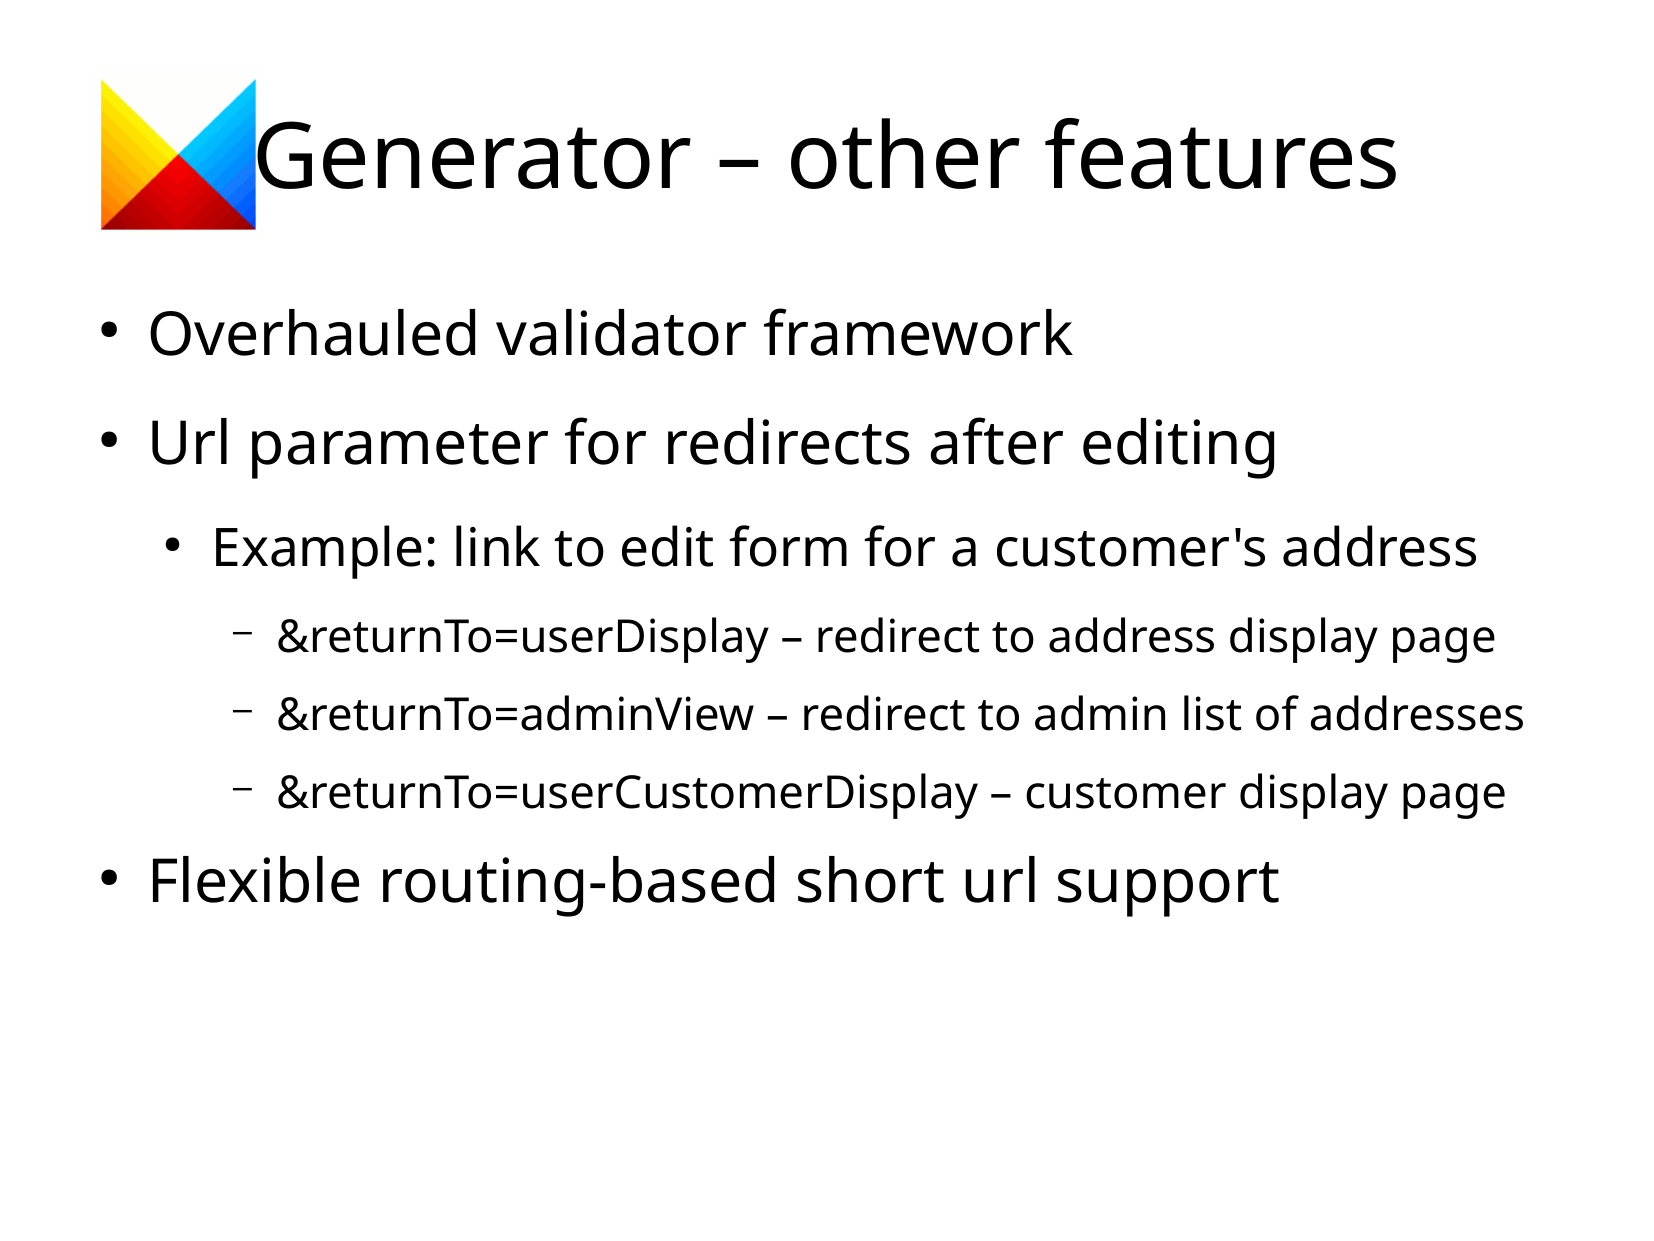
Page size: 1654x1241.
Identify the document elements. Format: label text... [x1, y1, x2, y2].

title Generator – other features [82, 49, 1571, 257]
list Overhauled validator framework Url parameter for redirects after editing Example: link to edit form for a customer's address &returnTo=userDisplay – redirect to address display page &returnTo=adminView – redirect to admin list of addresses &returnTo=userCustomerDisplay – customer display page Flexible routing-based short url support [82, 290, 1571, 1109]
